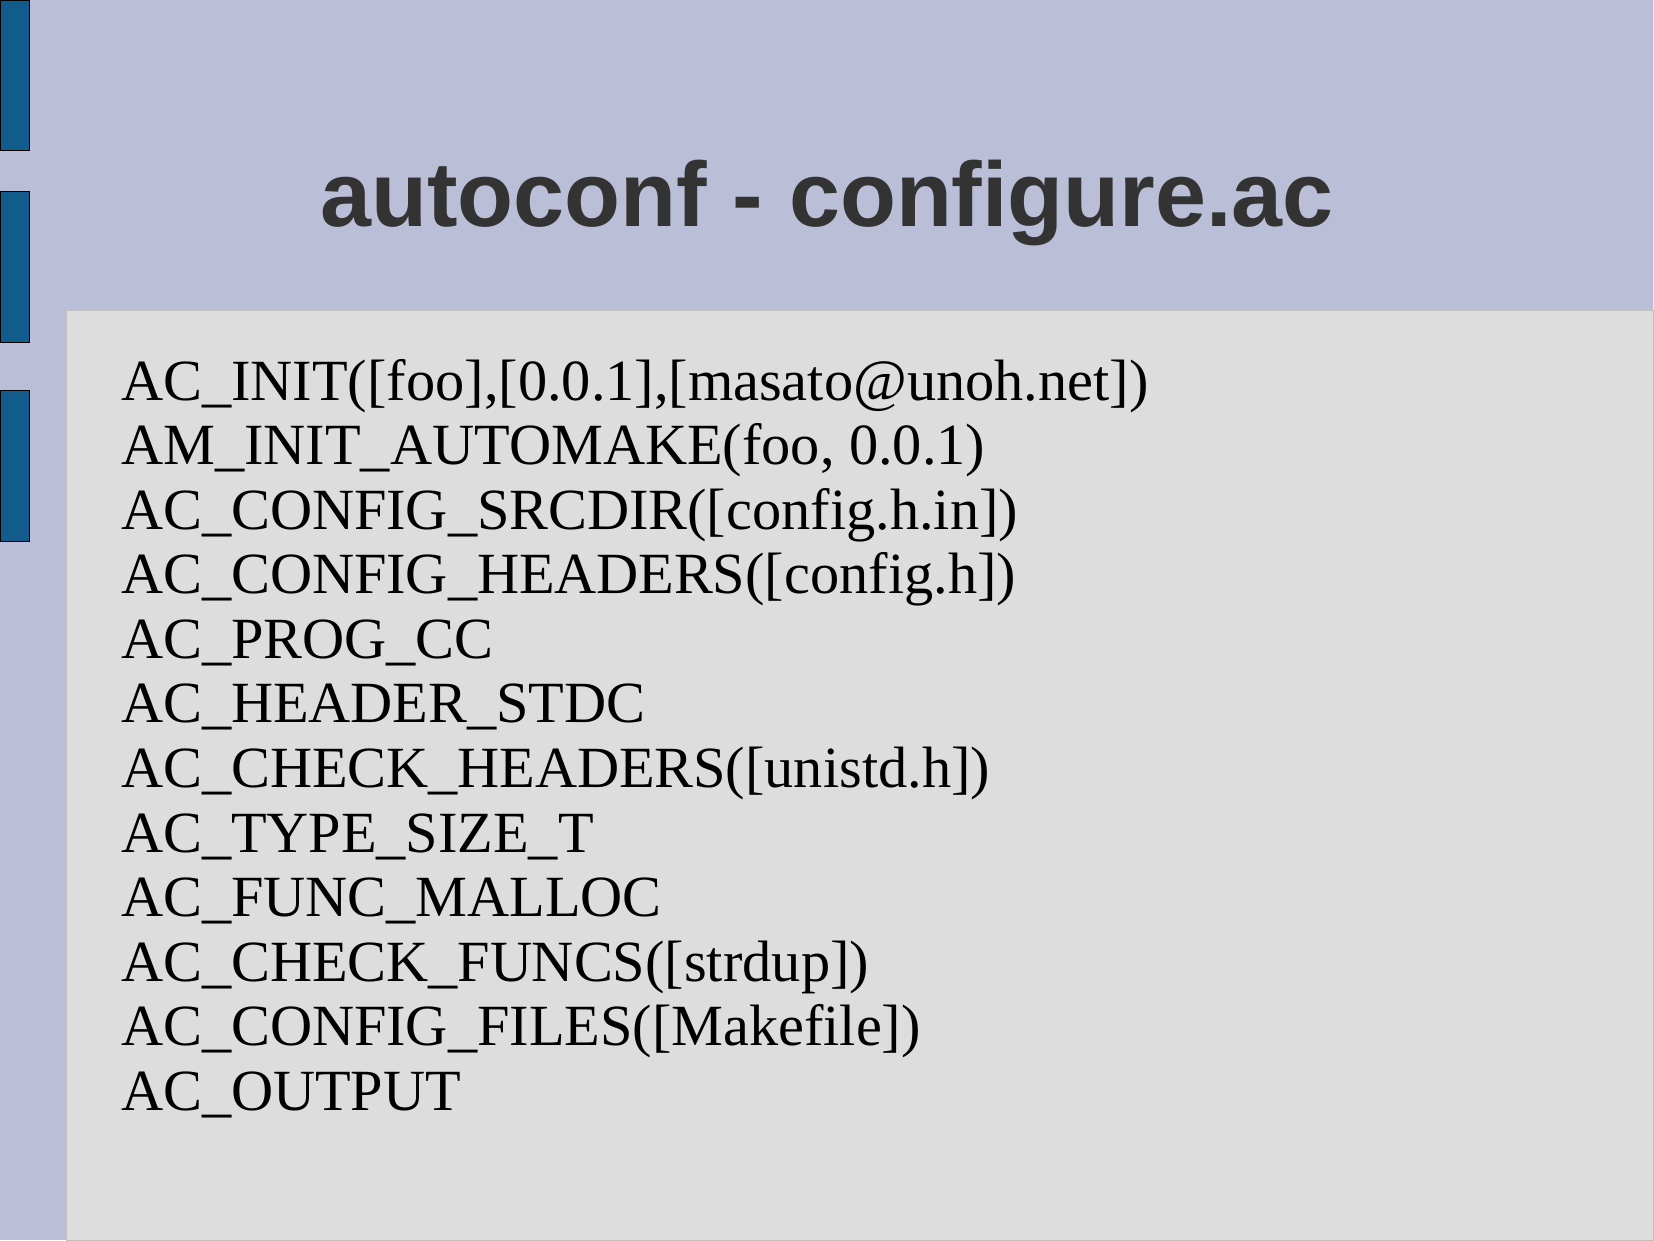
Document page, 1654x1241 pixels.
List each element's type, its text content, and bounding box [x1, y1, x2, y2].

subtitle AC_INIT([foo],[0.0.1],[masato@unoh.net]) AM_INIT_AUTOMAKE(foo, 0.0.1) AC_CONFIG_SRCDIR([config.h.in]) AC_CONFIG_HEADERS([config.h]) AC_PROG_CC AC_HEADER_STDC AC_CHECK_HEADERS([unistd.h]) AC_TYPE_SIZE_T AC_FUNC_MALLOC AC_CHECK_FUNCS([strdup]) AC_CONFIG_FILES([Makefile]) AC_OUTPUT [121, 345, 1534, 1126]
title autoconf - configure.ac [121, 91, 1534, 299]
